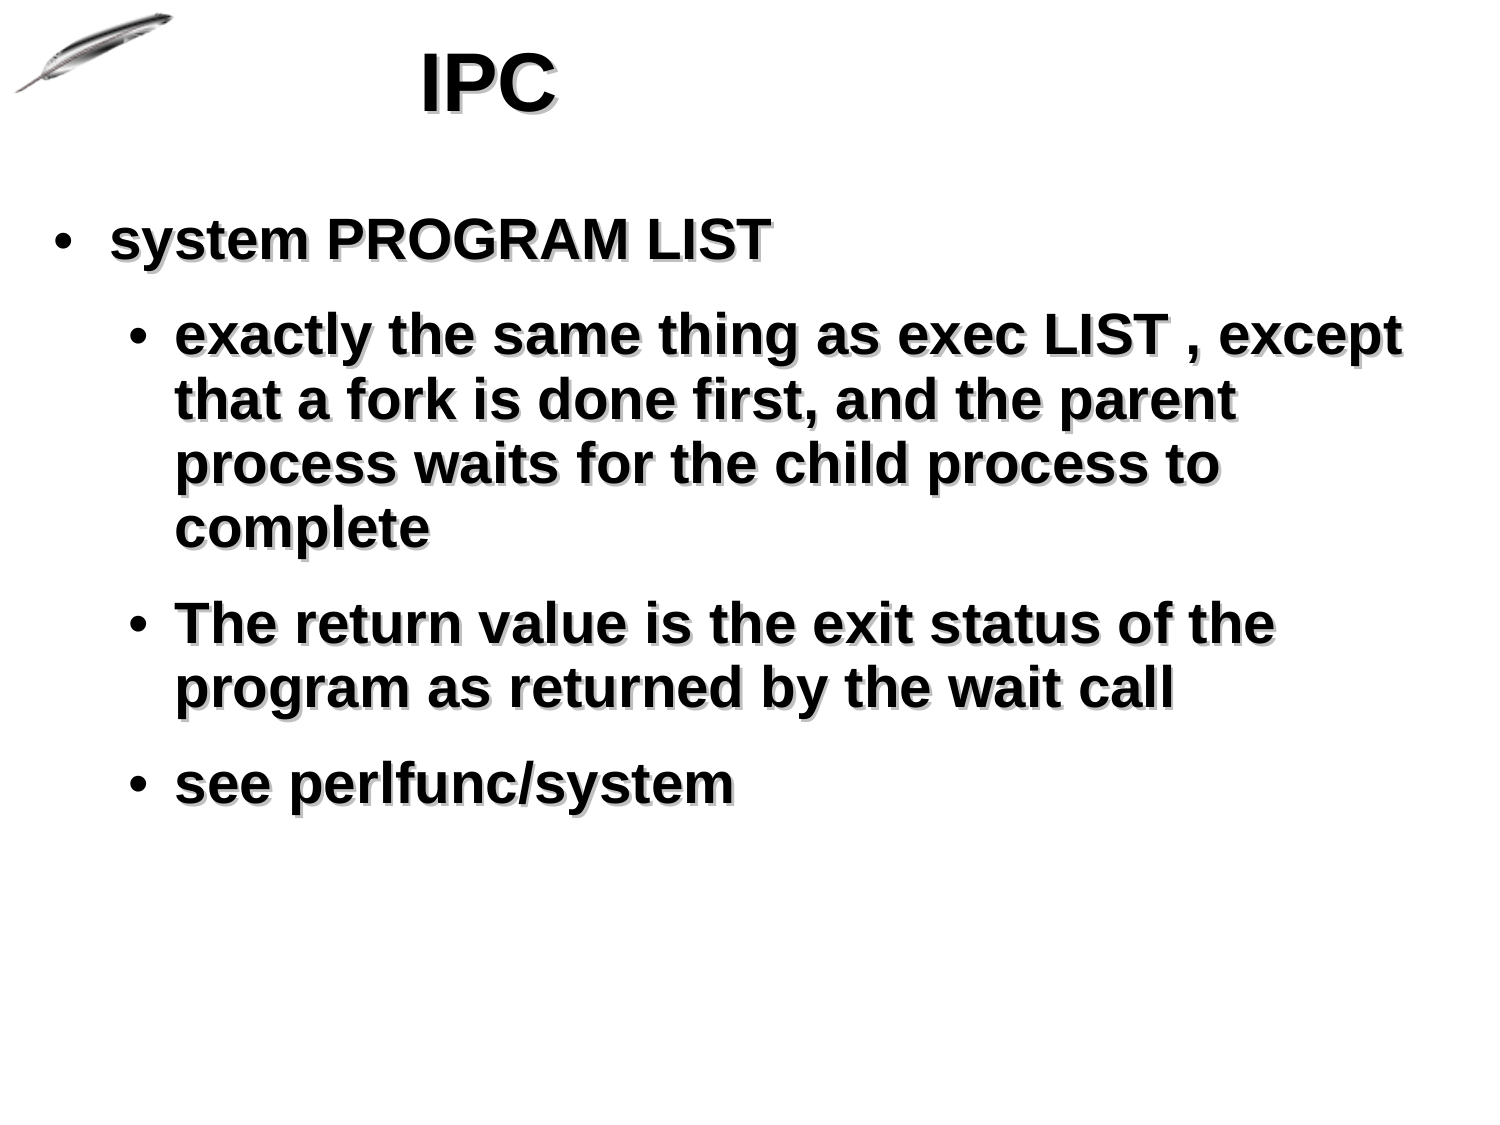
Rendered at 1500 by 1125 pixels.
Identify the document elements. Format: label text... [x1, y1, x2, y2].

list system PROGRAM LIST exactly the same thing as exec LIST , except that a fork is done first, and the parent process waits for the child process to complete The return value is the exit status of the program as returned by the wait call see perlfunc/system [53, 207, 1447, 1084]
picture [11, 11, 179, 95]
title IPC [419, 0, 1459, 176]
